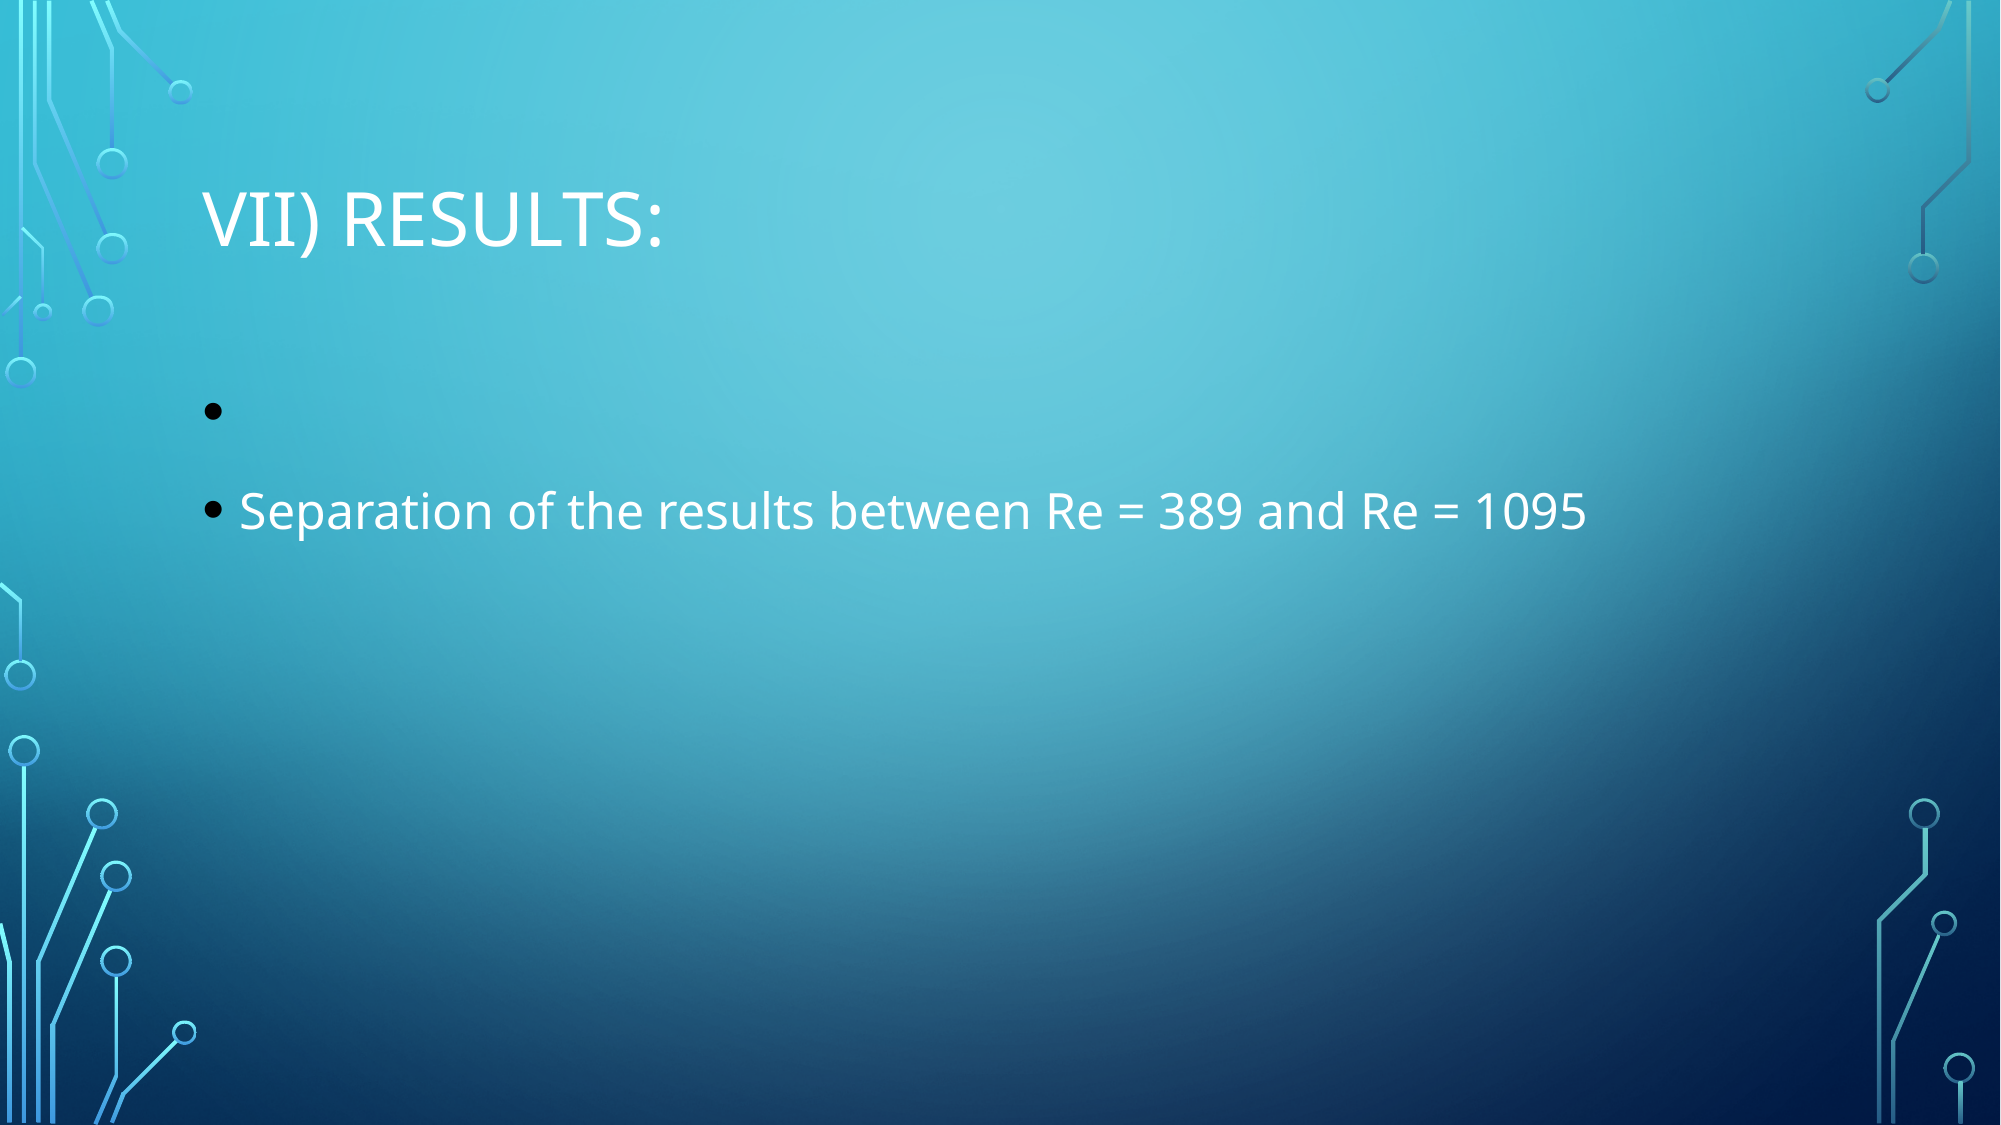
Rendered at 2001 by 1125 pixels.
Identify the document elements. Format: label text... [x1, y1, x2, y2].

title VII) Results: [187, 101, 1813, 344]
list Separation of the results between Re = 389 and Re = 1095 [187, 369, 1813, 951]
